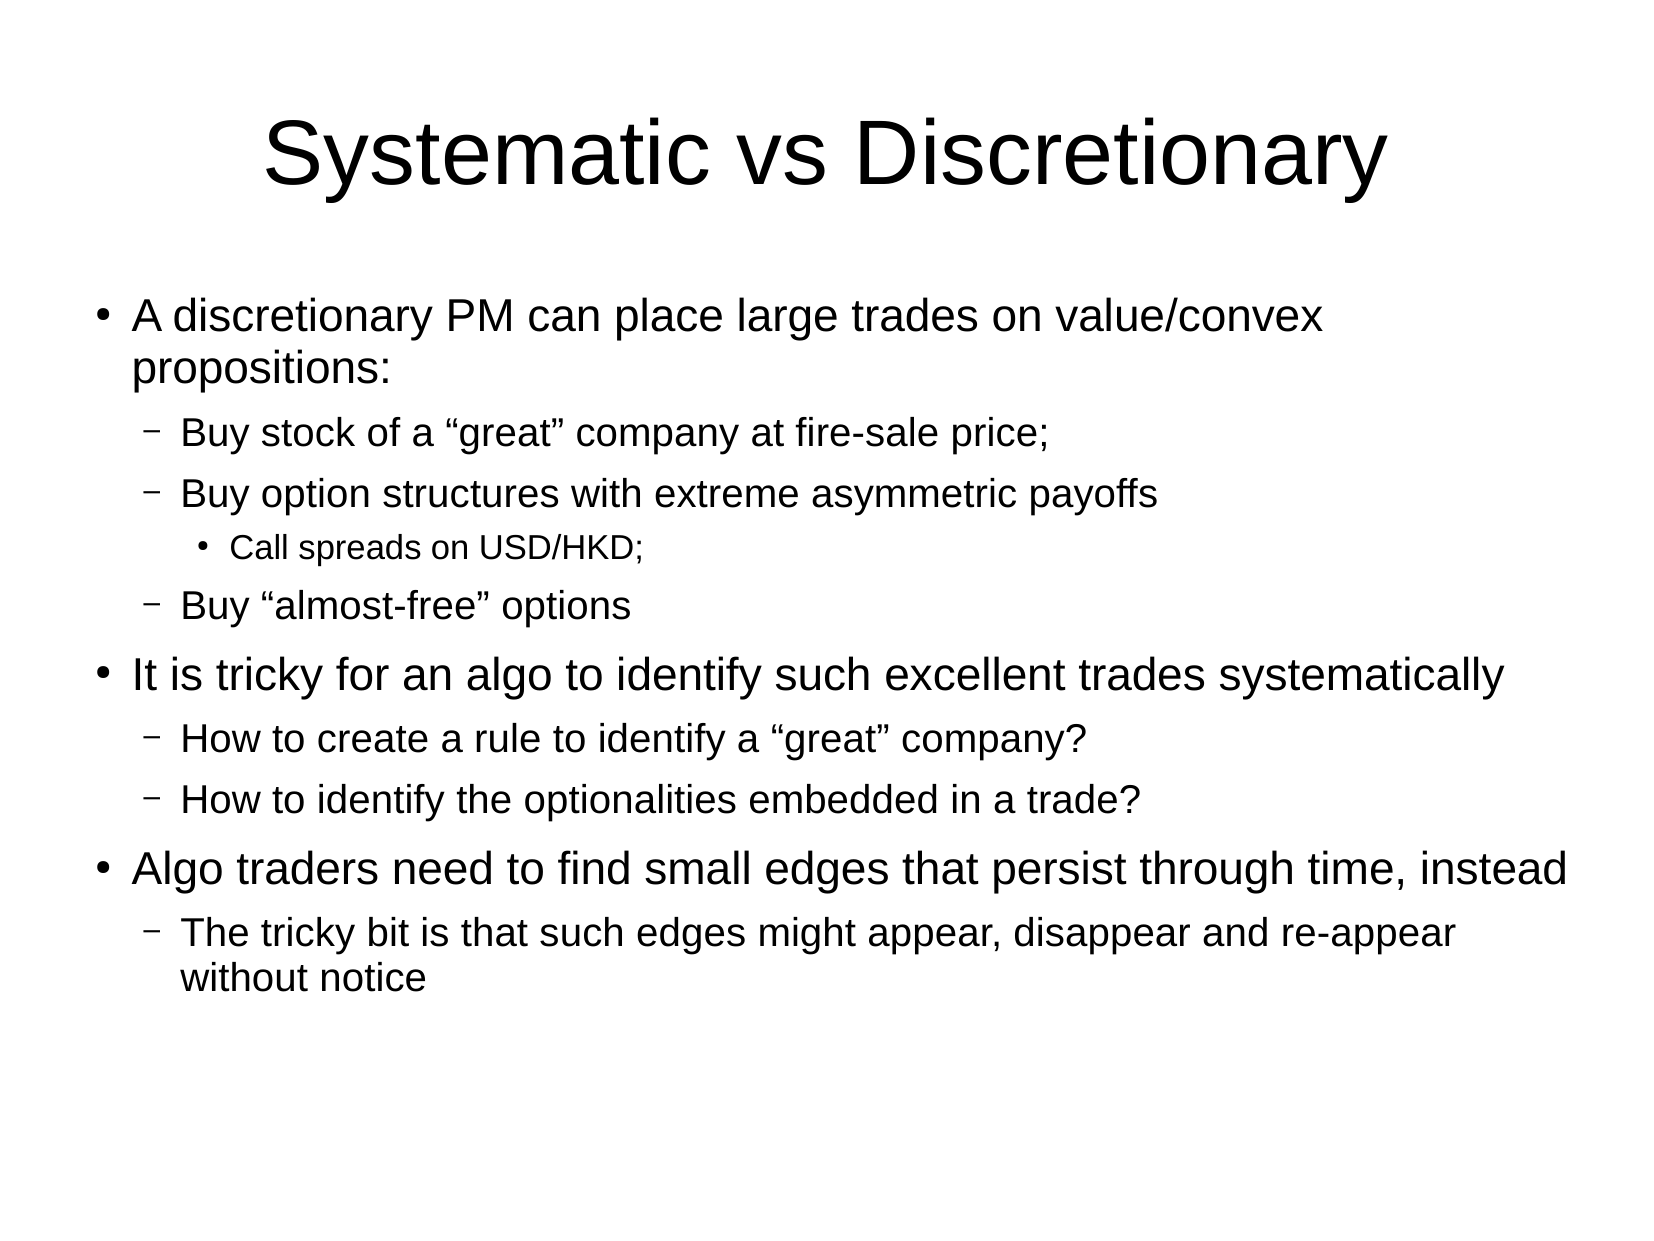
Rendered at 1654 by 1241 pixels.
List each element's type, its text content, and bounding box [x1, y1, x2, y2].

title Systematic vs Discretionary [82, 49, 1571, 257]
list A discretionary PM can place large trades on value/convex propositions: Buy stock of a “great” company at fire-sale price; Buy option structures with extreme asymmetric payoffs Call spreads on USD/HKD; Buy “almost-free” options It is tricky for an algo to identify such excellent trades systematically How to create a rule to identify a “great” company? How to identify the optionalities embedded in a trade? Algo traders need to find small edges that persist through time, instead The tricky bit is that such edges might appear, disappear and re-appear without notice [82, 290, 1571, 1010]
